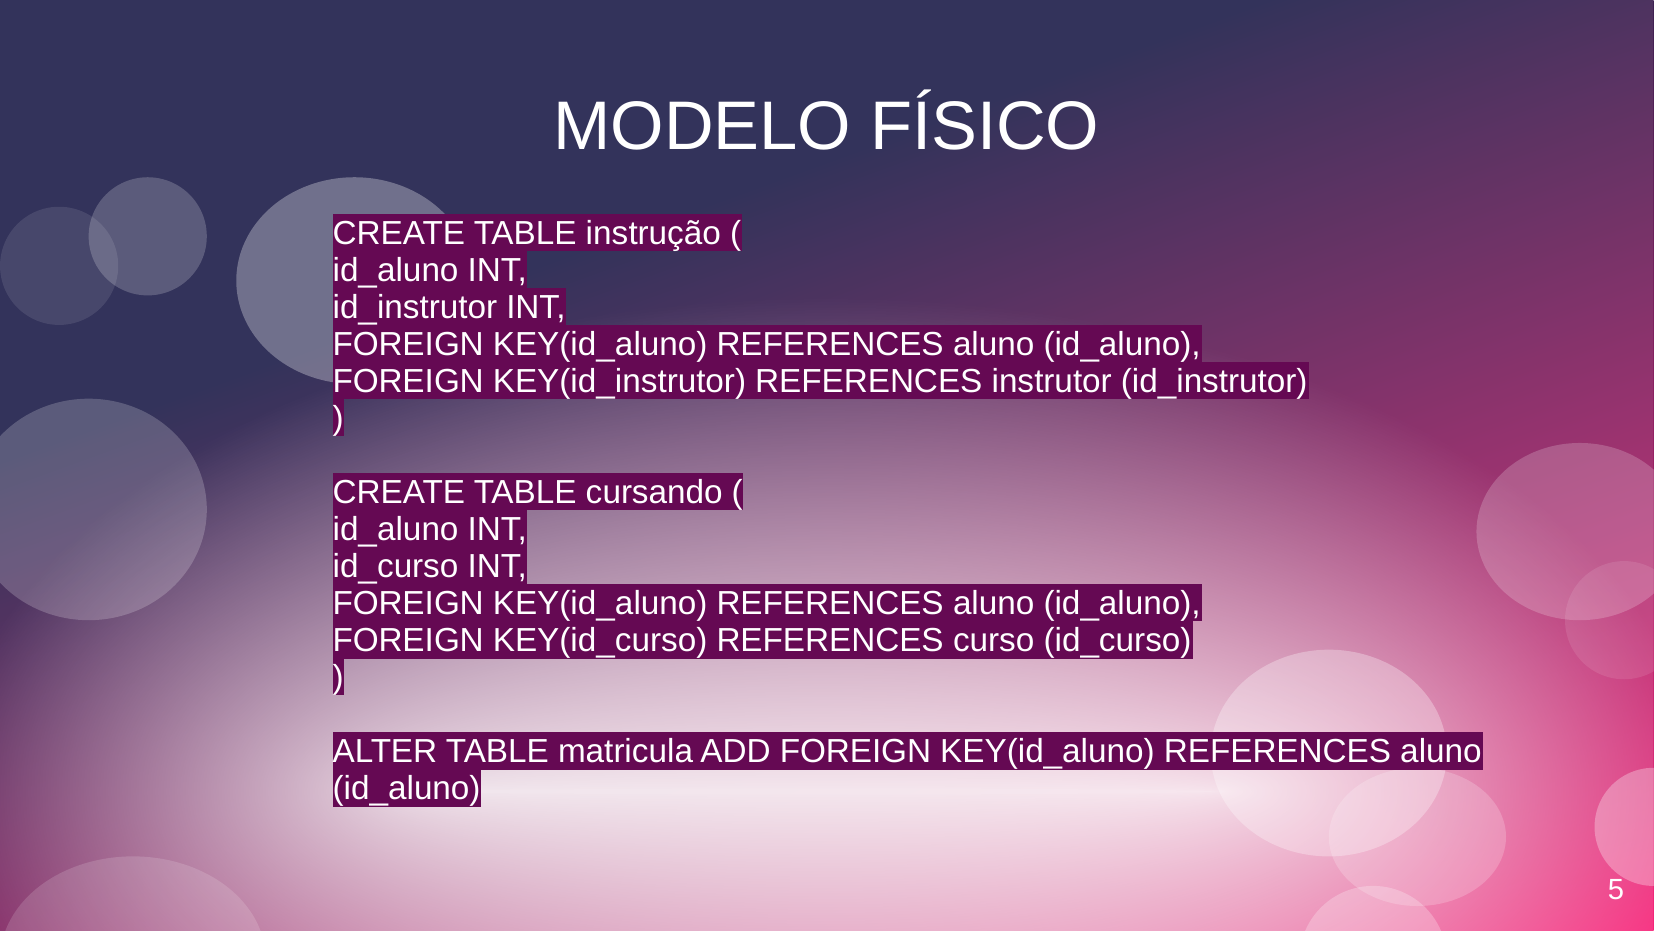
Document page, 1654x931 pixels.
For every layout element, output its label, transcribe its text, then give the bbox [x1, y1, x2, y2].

title MODELO FÍSICO [88, 44, 1565, 207]
text_box CREATE TABLE instrução ( id_aluno INT, id_instrutor INT, FOREIGN KEY(id_aluno) REFERENCES aluno (id_aluno), FOREIGN KEY(id_instrutor) REFERENCES instrutor (id_instrutor) ) CREATE TABLE cursando ( id_aluno INT, id_curso INT, FOREIGN KEY(id_aluno) REFERENCES aluno (id_aluno), FOREIGN KEY(id_curso) REFERENCES curso (id_curso) ) ALTER TABLE matricula ADD FOREIGN KEY(id_aluno) REFERENCES aluno (id_aluno) [318, 206, 1506, 791]
